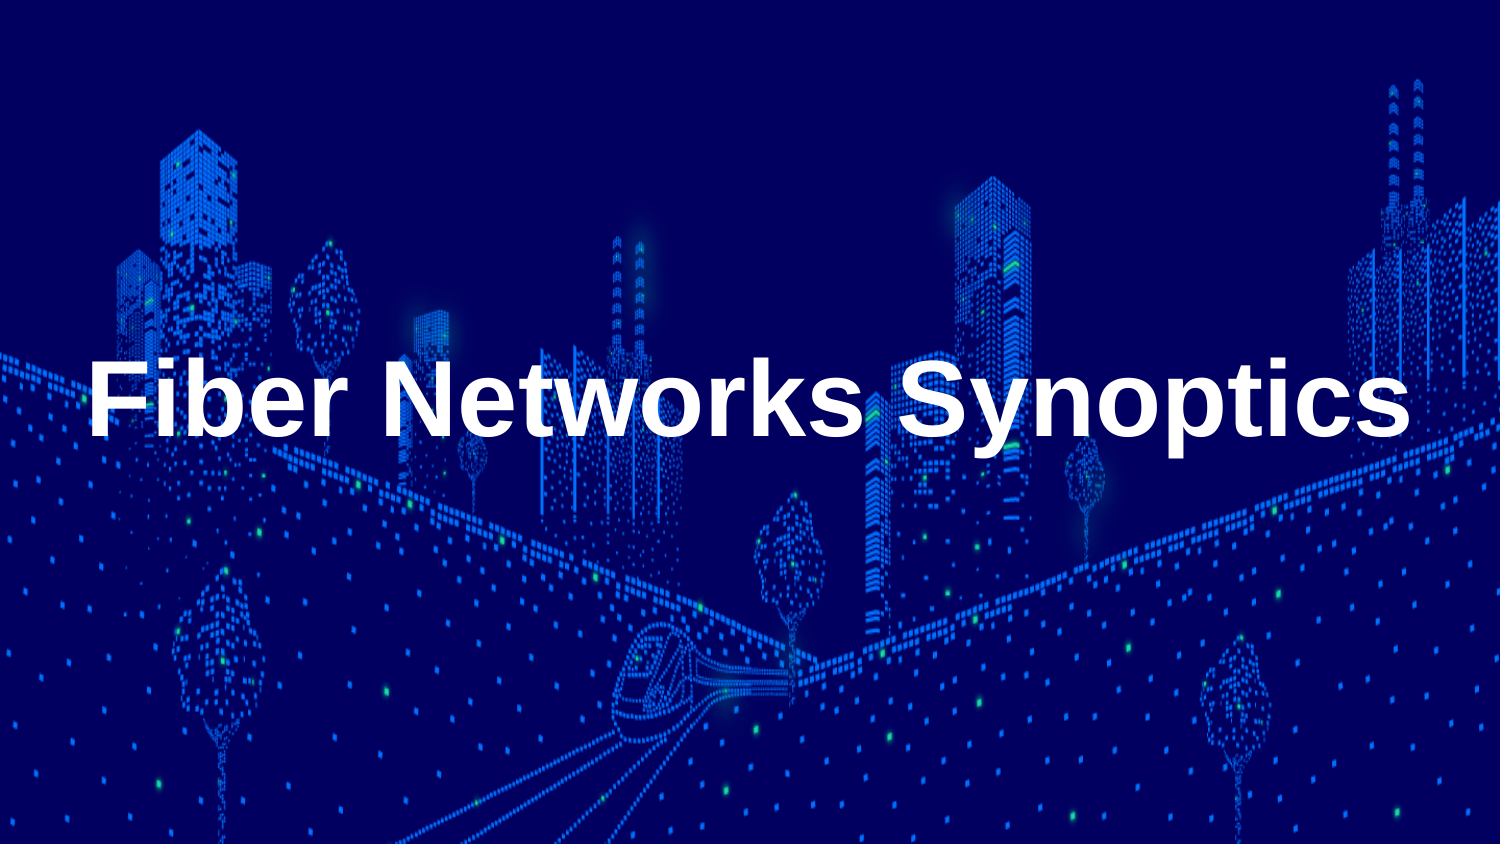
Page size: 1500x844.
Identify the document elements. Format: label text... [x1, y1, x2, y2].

title Fiber Networks Synoptics [51, 296, 1449, 475]
picture [0, 0, 1500, 844]
